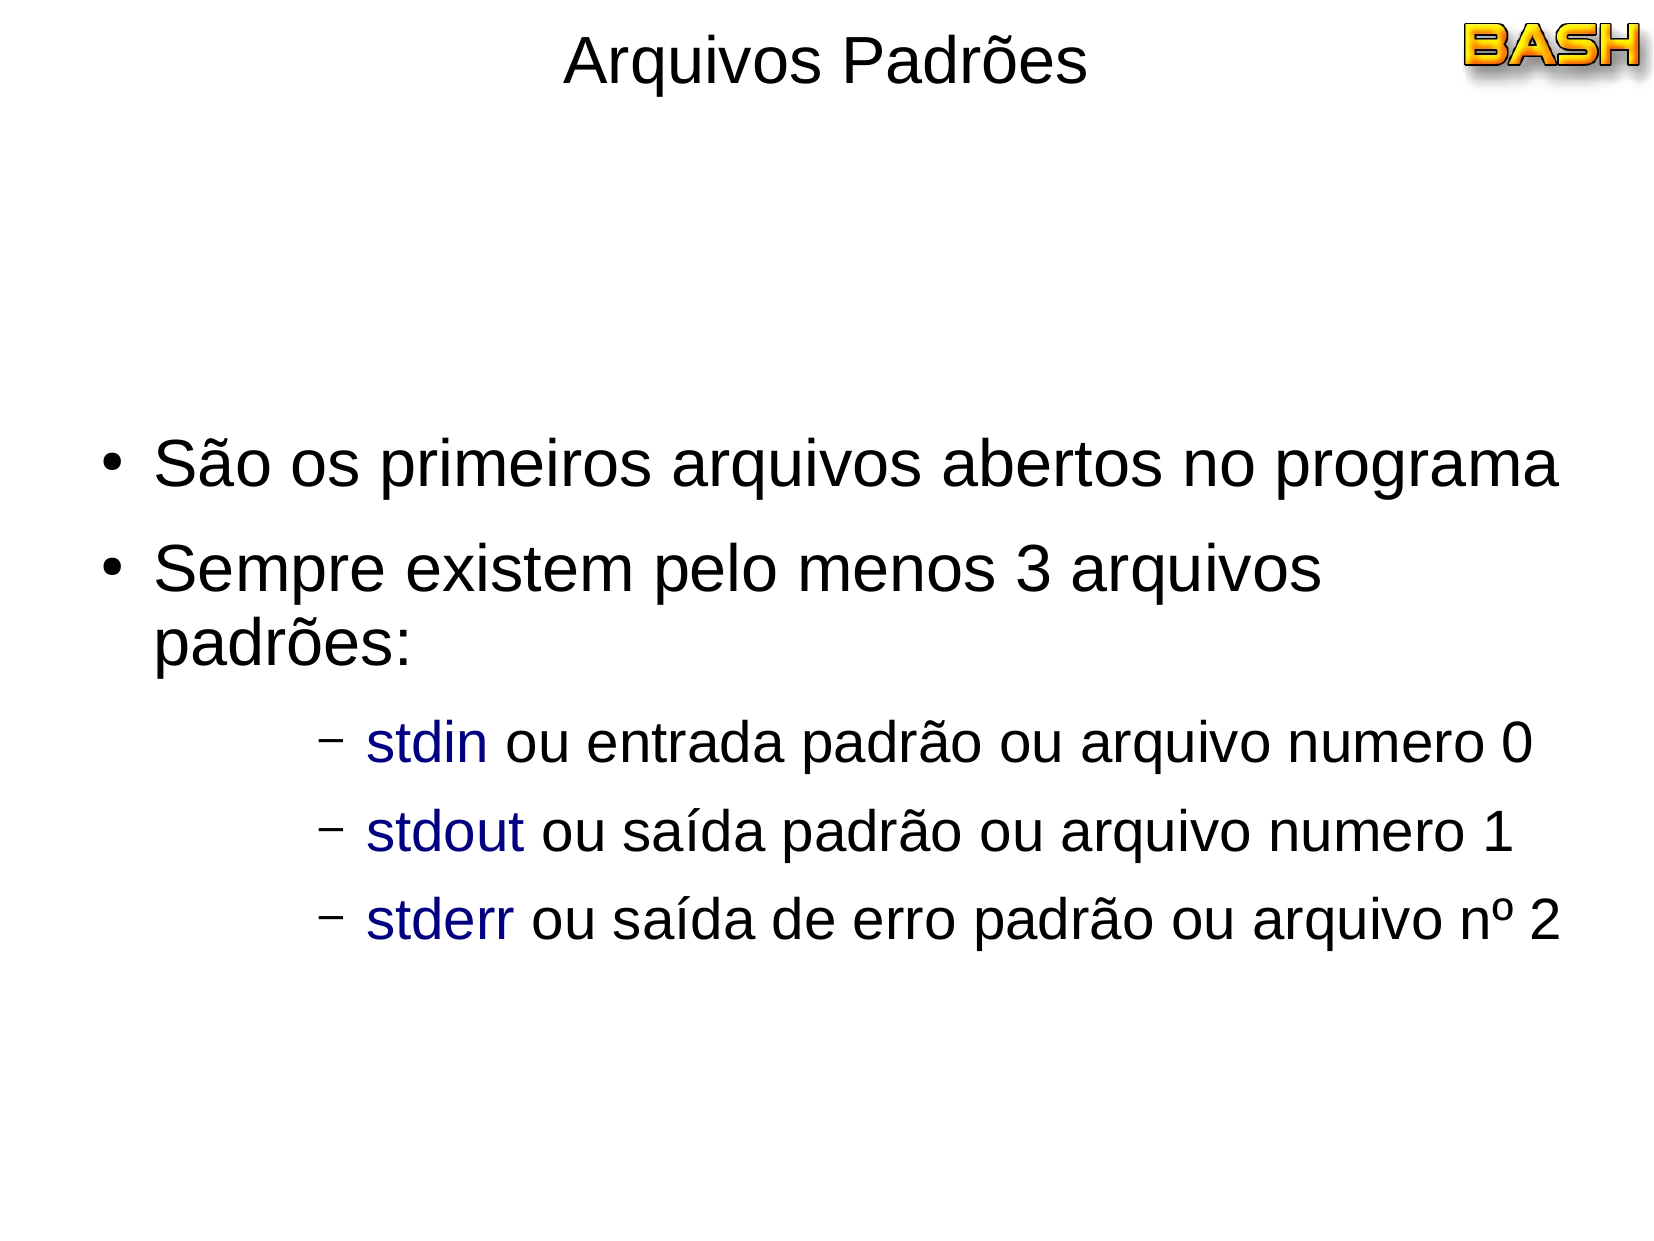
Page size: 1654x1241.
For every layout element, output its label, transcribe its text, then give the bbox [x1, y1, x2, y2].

list São os primeiros arquivos abertos no programa Sempre existem pelo menos 3 arquivos padrões: stdin ou entrada padrão ou arquivo numero 0 stdout ou saída padrão ou arquivo numero 1 stderr ou saída de erro padrão ou arquivo nº 2 [82, 426, 1571, 952]
title Arquivos Padrões [82, 22, 1571, 98]
picture [1450, 0, 1654, 96]
